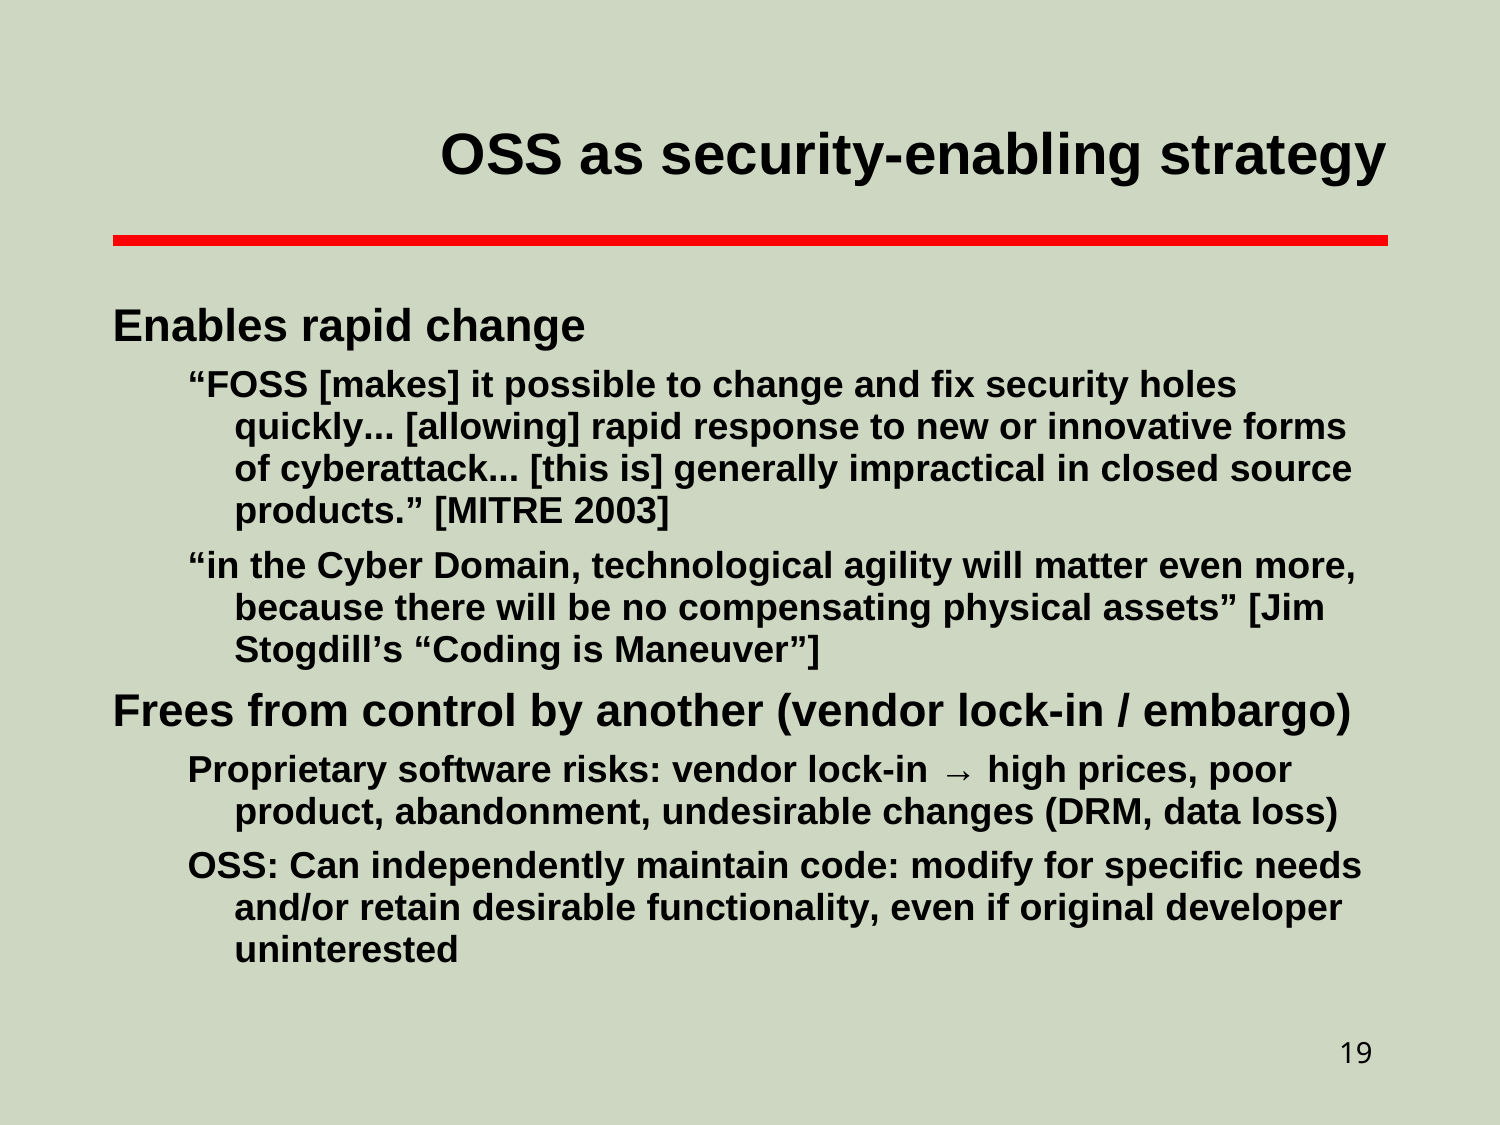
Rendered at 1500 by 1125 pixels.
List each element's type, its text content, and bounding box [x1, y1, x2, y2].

title OSS as security-enabling strategy [337, 93, 1388, 217]
list Enables rapid change “FOSS [makes] it possible to change and fix security holes quickly... [allowing] rapid response to new or innovative forms of cyberattack... [this is] generally impractical in closed source products.” [MITRE 2003] “in the Cyber Domain, technological agility will matter even more, because there will be no compensating physical assets” [Jim Stogdill’s “Coding is Maneuver”] Frees from control by another (vendor lock-in / embargo) Proprietary software risks: vendor lock-in → high prices, poor product, abandonment, undesirable changes (DRM, data loss) OSS: Can independently maintain code: modify for specific needs and/or retain desirable functionality, even if original developer uninterested [112, 299, 1388, 1084]
